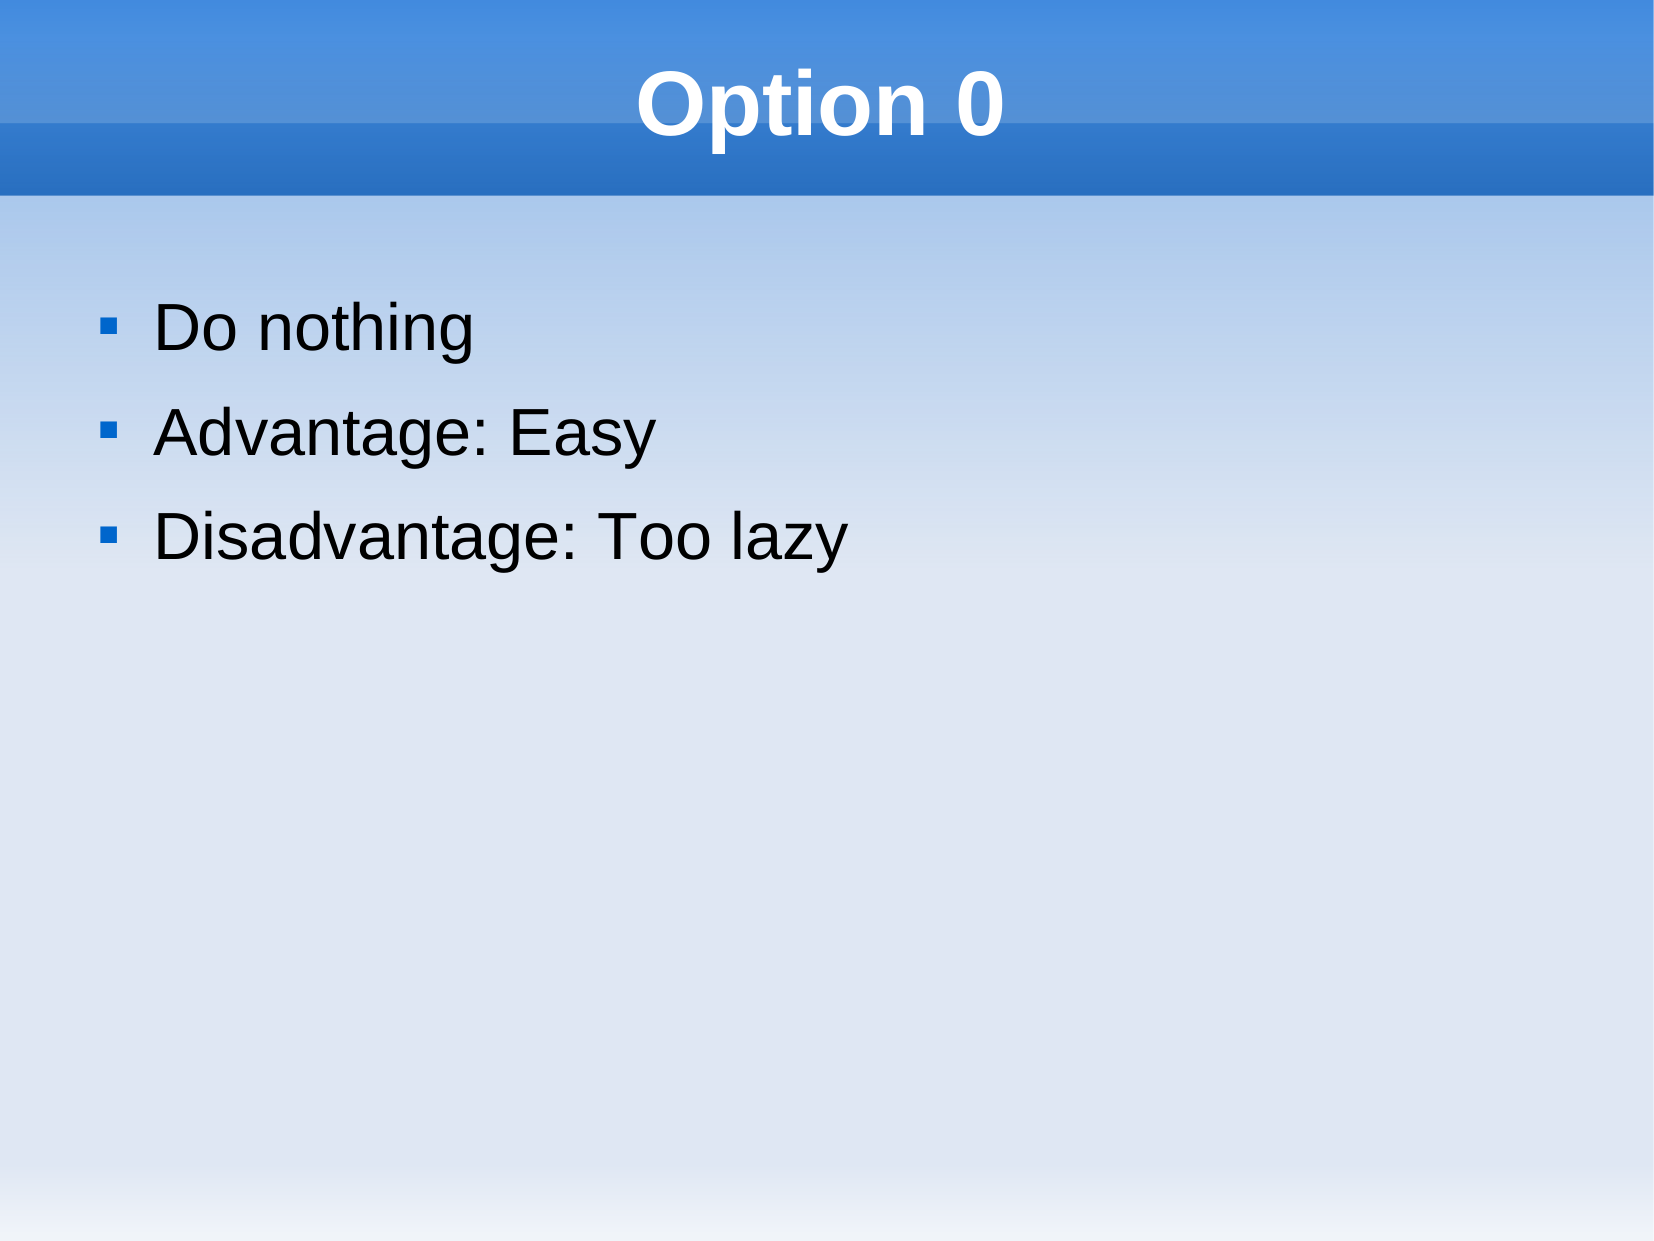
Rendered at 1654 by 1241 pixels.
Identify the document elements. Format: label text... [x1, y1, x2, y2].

list Do nothing Advantage: Easy Disadvantage: Too lazy [82, 290, 1571, 1094]
picture [0, 0, 1654, 1241]
title Option 0 [76, 7, 1565, 200]
